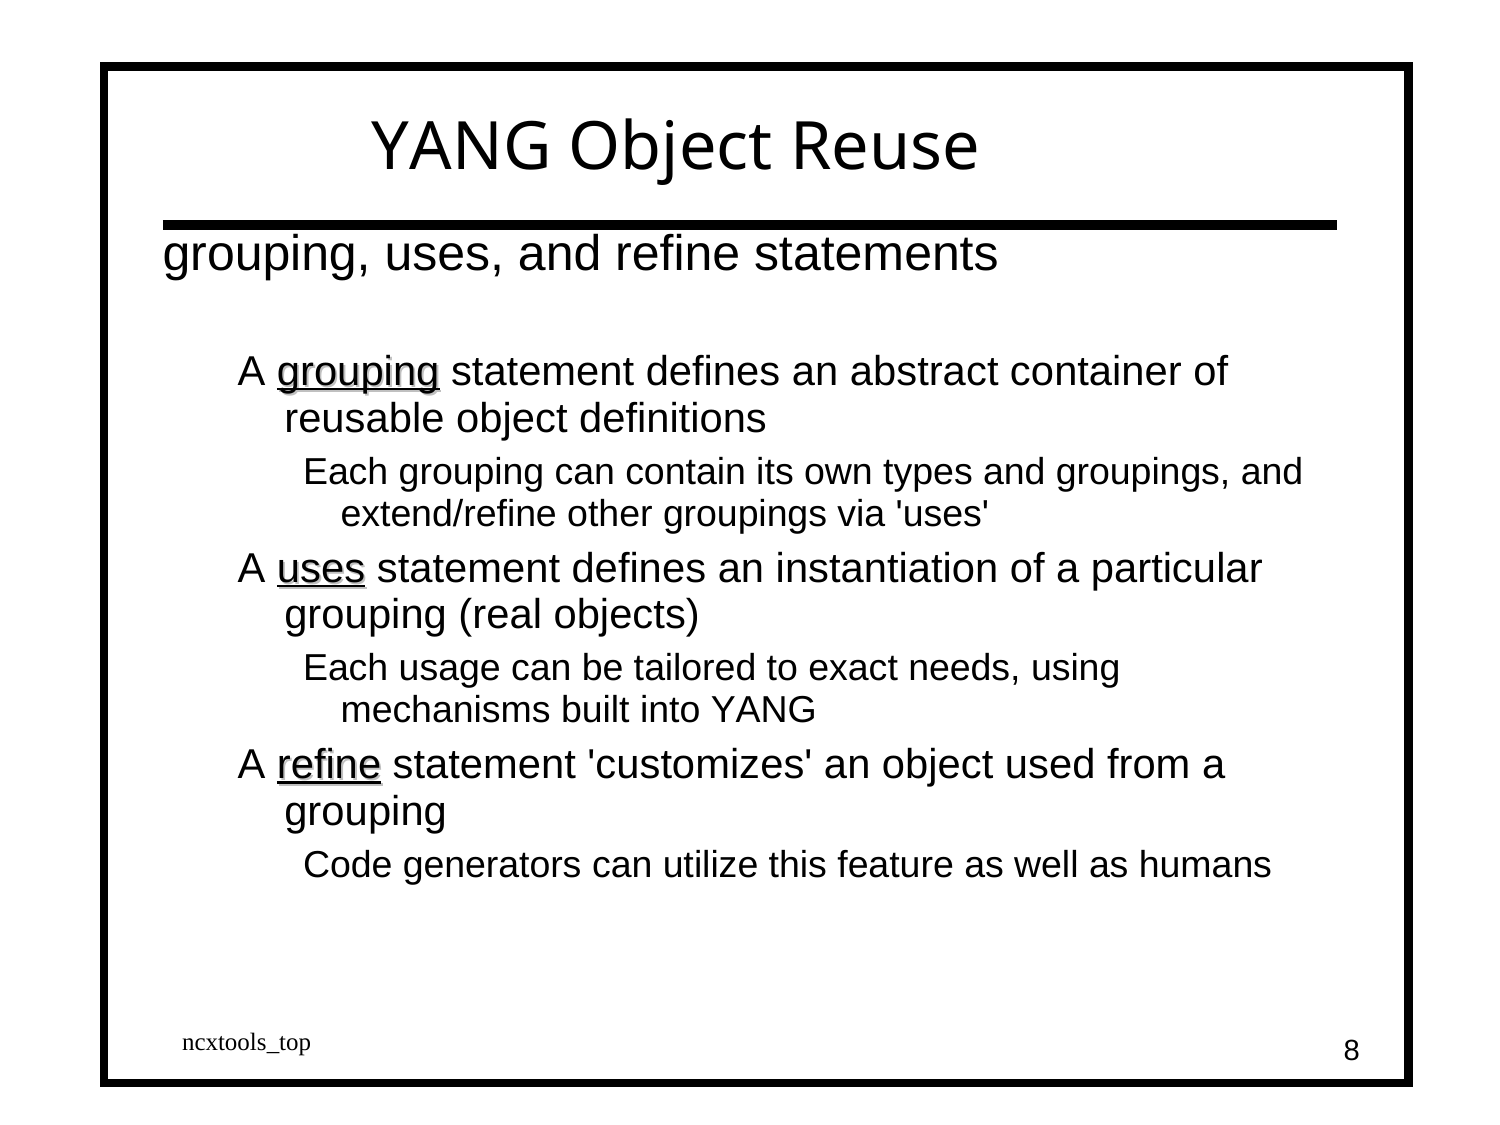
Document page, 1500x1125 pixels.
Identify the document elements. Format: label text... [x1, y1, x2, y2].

title YANG Object Reuse [162, 82, 1332, 206]
list grouping, uses, and refine statements A grouping statement defines an abstract container of reusable object definitions Each grouping can contain its own types and groupings, and extend/refine other groupings via 'uses' A uses statement defines an instantiation of a particular grouping (real objects) Each usage can be tailored to exact needs, using mechanisms built into YANG A refine statement 'customizes' an object used from a grouping Code generators can utilize this feature as well as humans [162, 224, 1338, 986]
